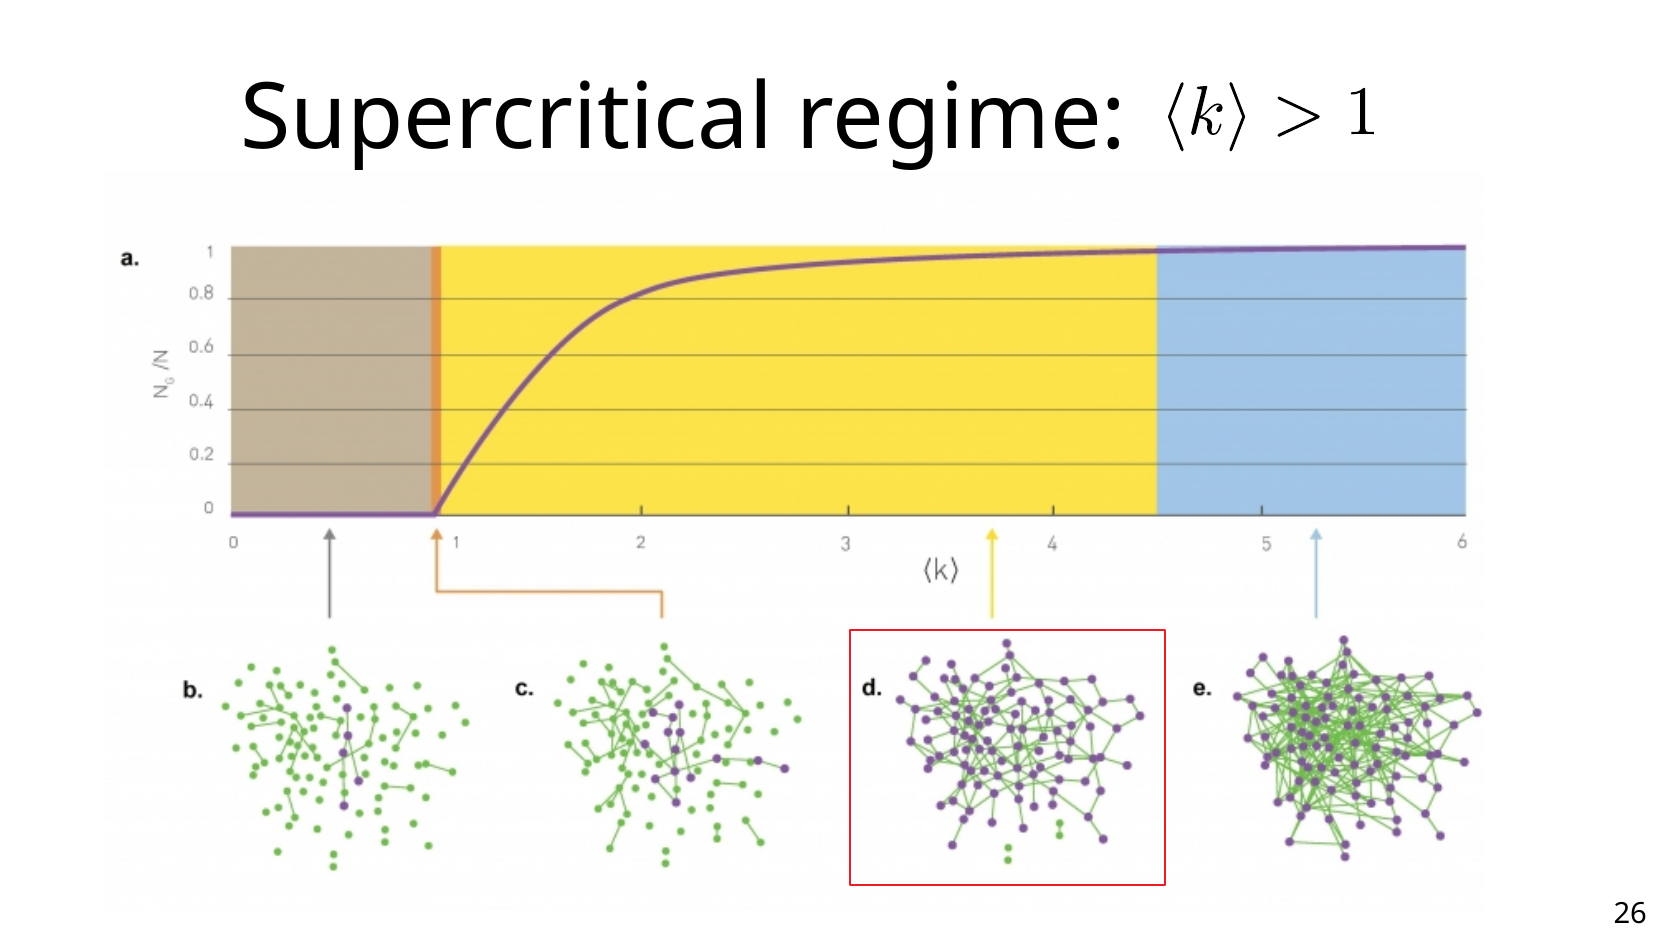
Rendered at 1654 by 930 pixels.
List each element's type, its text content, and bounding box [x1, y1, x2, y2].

title Supercritical regime: [82, 1, 1571, 225]
text_box [1160, 82, 1380, 152]
picture [104, 171, 1484, 910]
